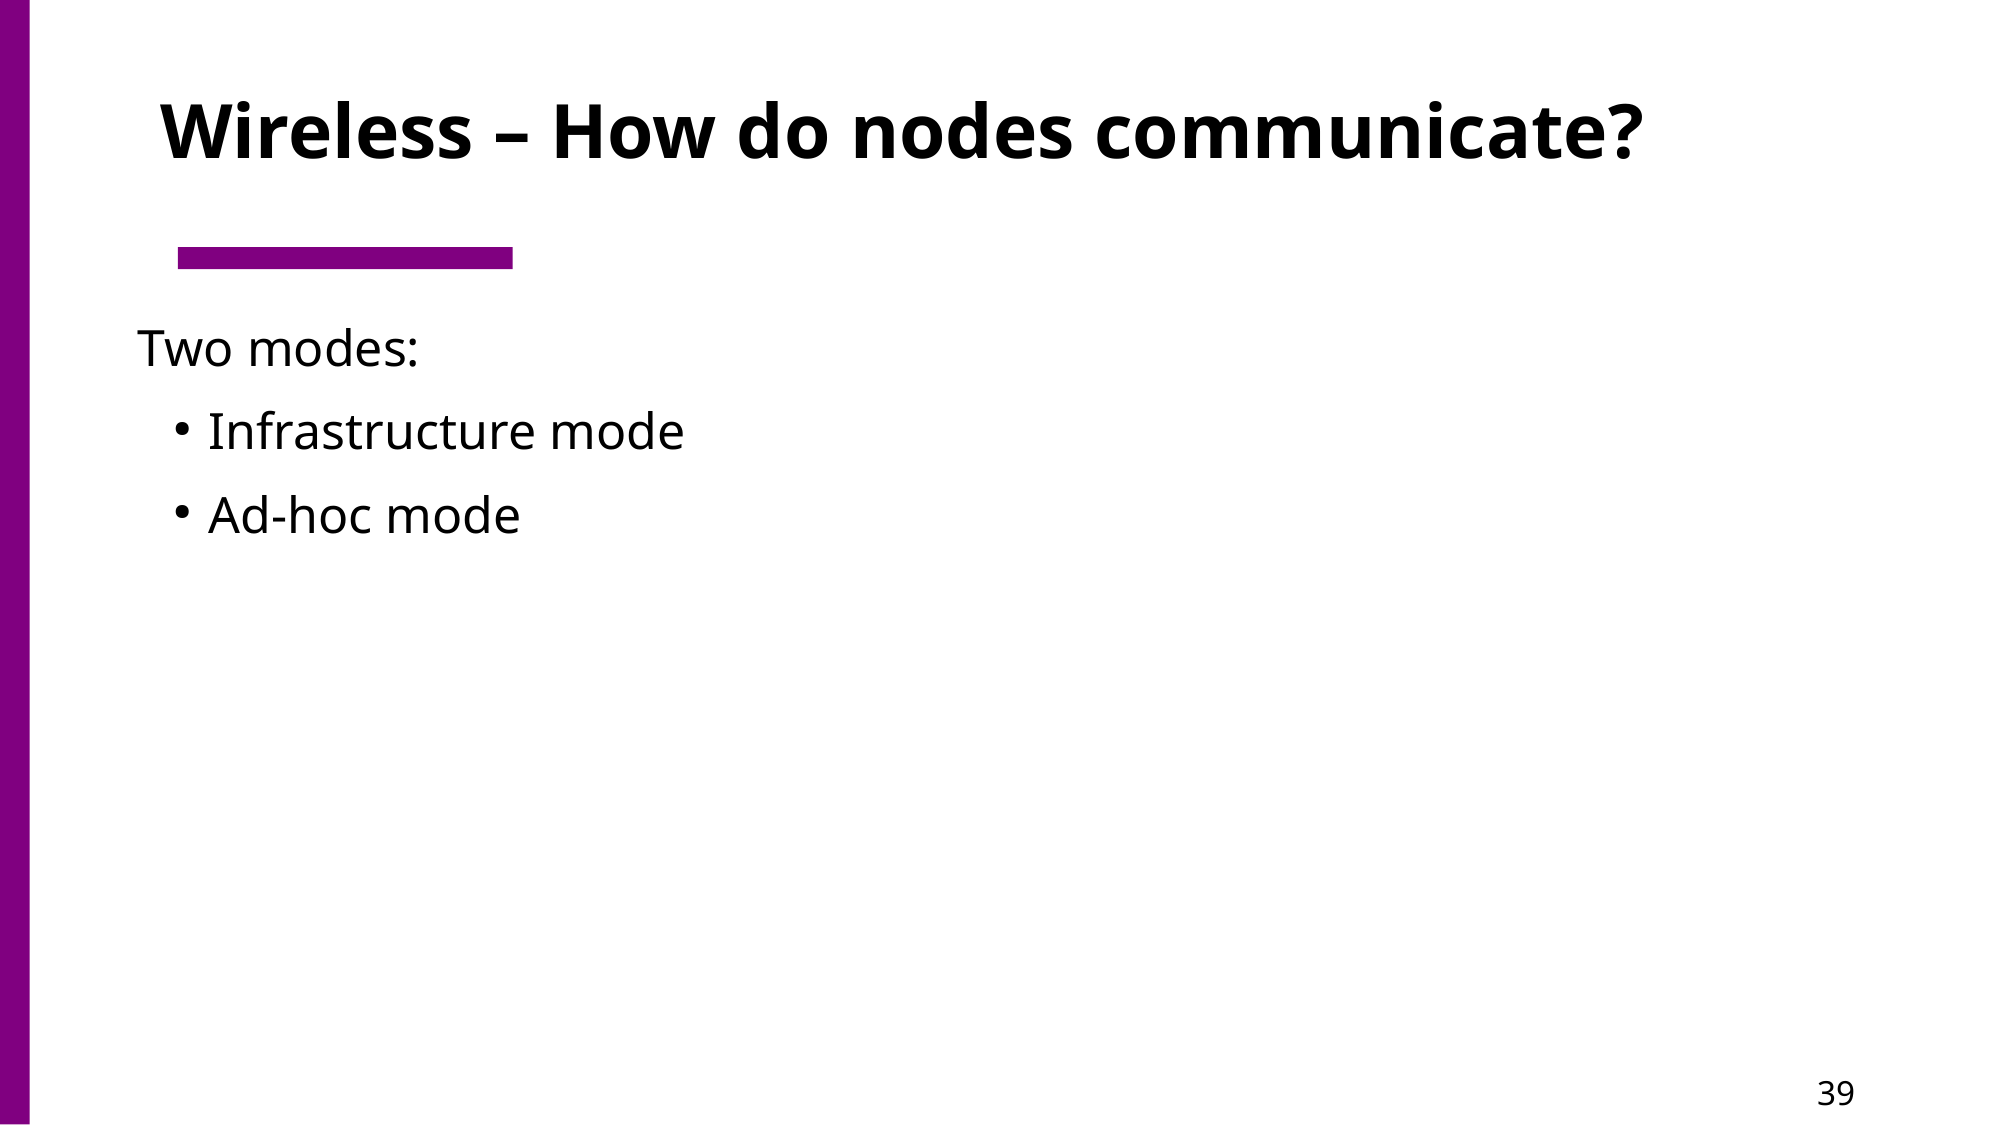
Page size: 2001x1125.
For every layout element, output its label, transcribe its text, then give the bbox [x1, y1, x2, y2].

list Two modes: Infrastructure mode Ad-hoc mode [122, 236, 1823, 961]
title Wireless – How do nodes communicate? [110, 34, 1941, 223]
